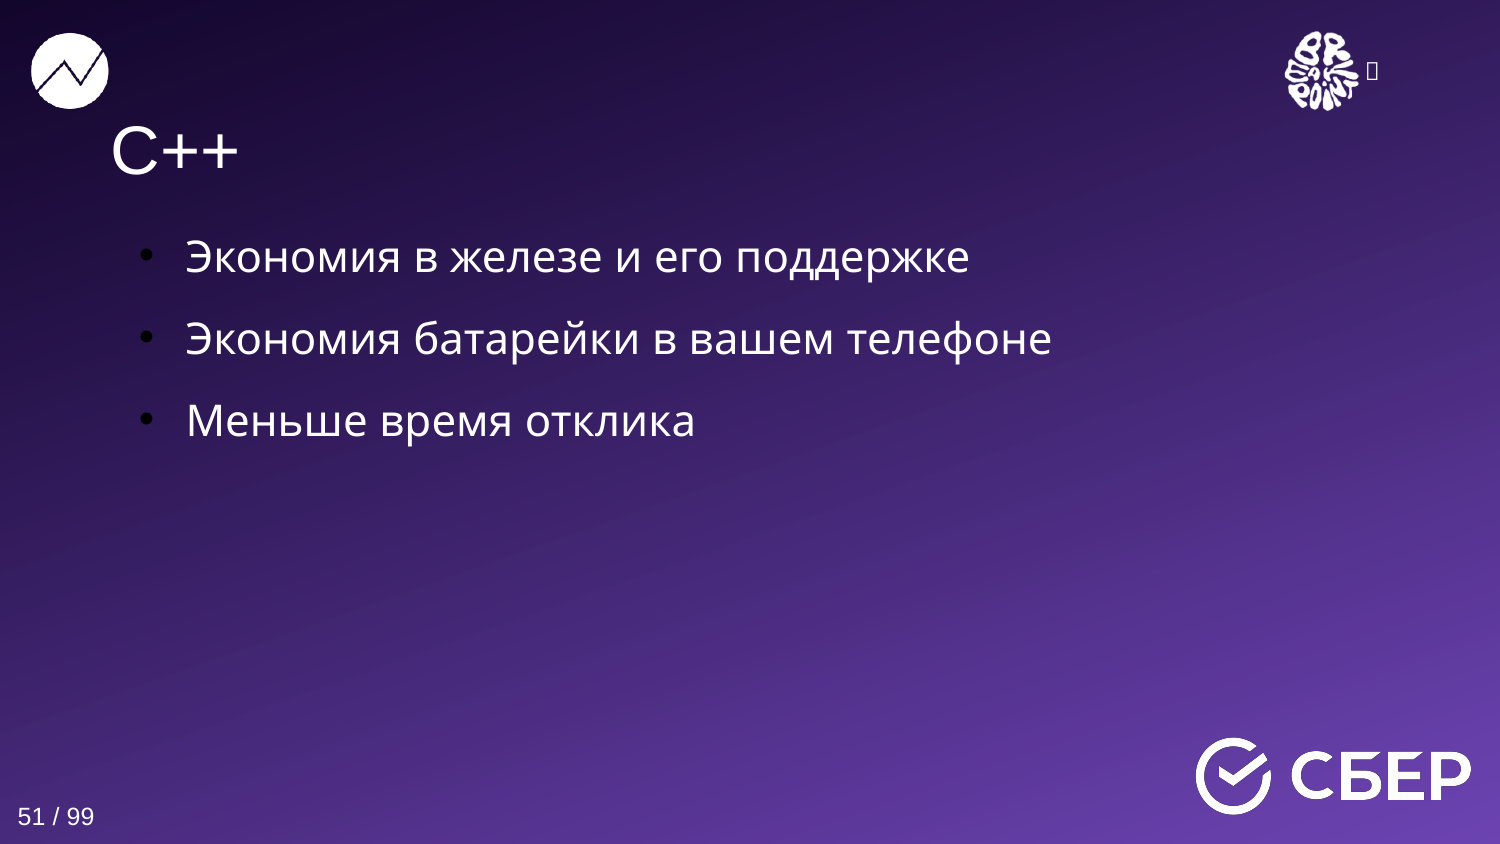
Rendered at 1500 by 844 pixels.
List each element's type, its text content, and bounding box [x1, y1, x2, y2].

text_box <number> / 99 [2, 795, 632, 839]
text_box 🐙 [1364, 36, 1489, 107]
list Экономия в железе и его поддержке Экономия батарейки в вашем телефоне Меньше время отклика [103, 224, 1397, 760]
picture [0, 0, 1500, 844]
title C++ [103, 100, 1397, 205]
